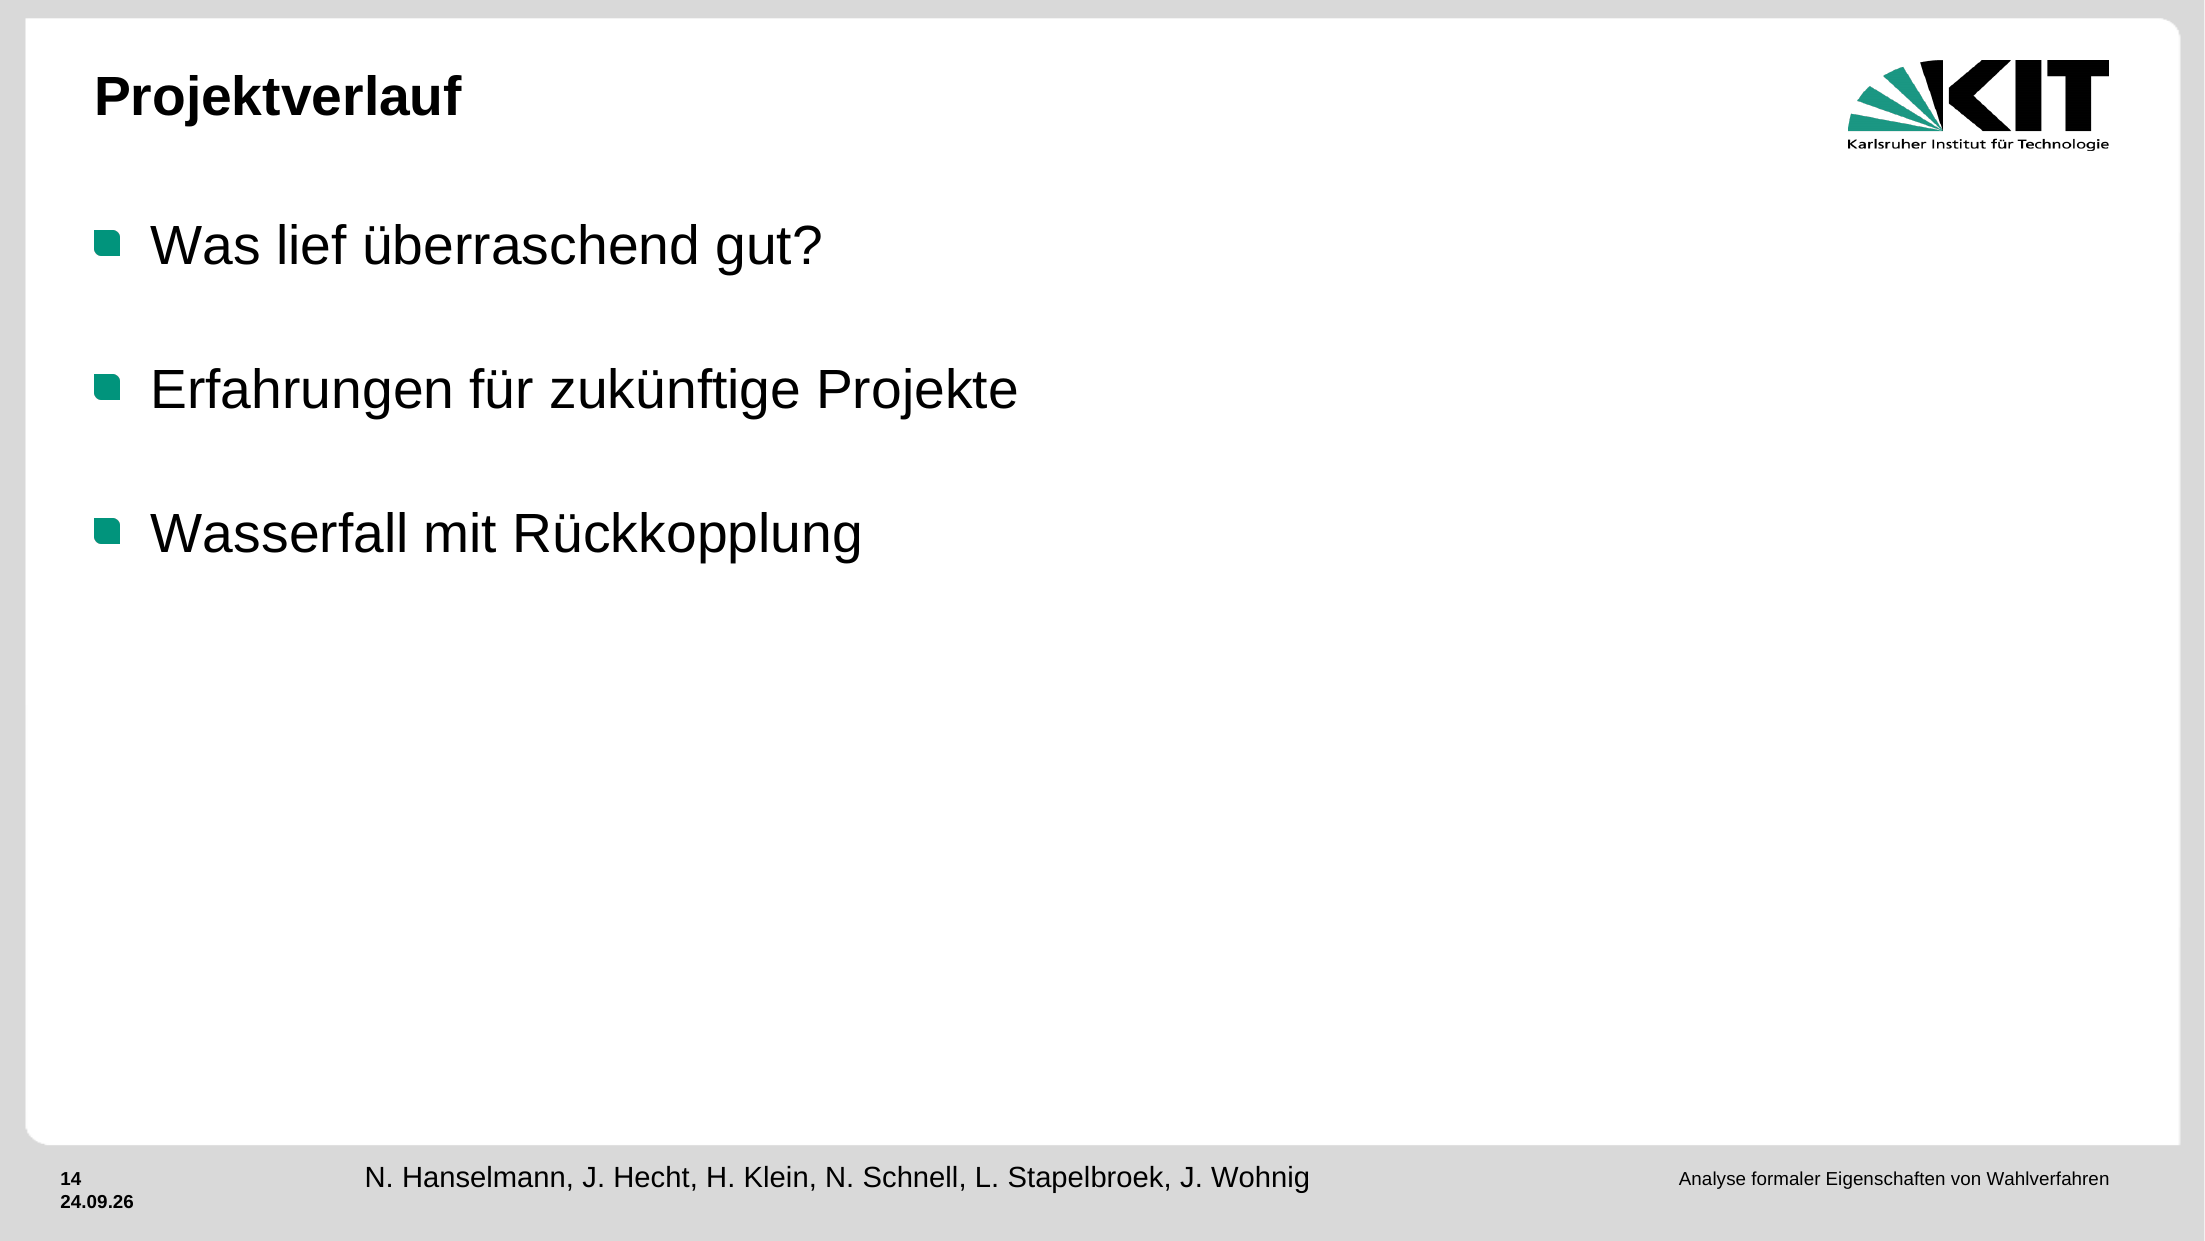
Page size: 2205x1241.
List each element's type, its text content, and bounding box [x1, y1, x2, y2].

picture [0, 0, 2205, 1241]
list Was lief überraschend gut? Erfahrungen für zukünftige Projekte Wasserfall mit Rückkopplung [94, 216, 2084, 1102]
title Projektverlauf [94, 60, 1761, 162]
